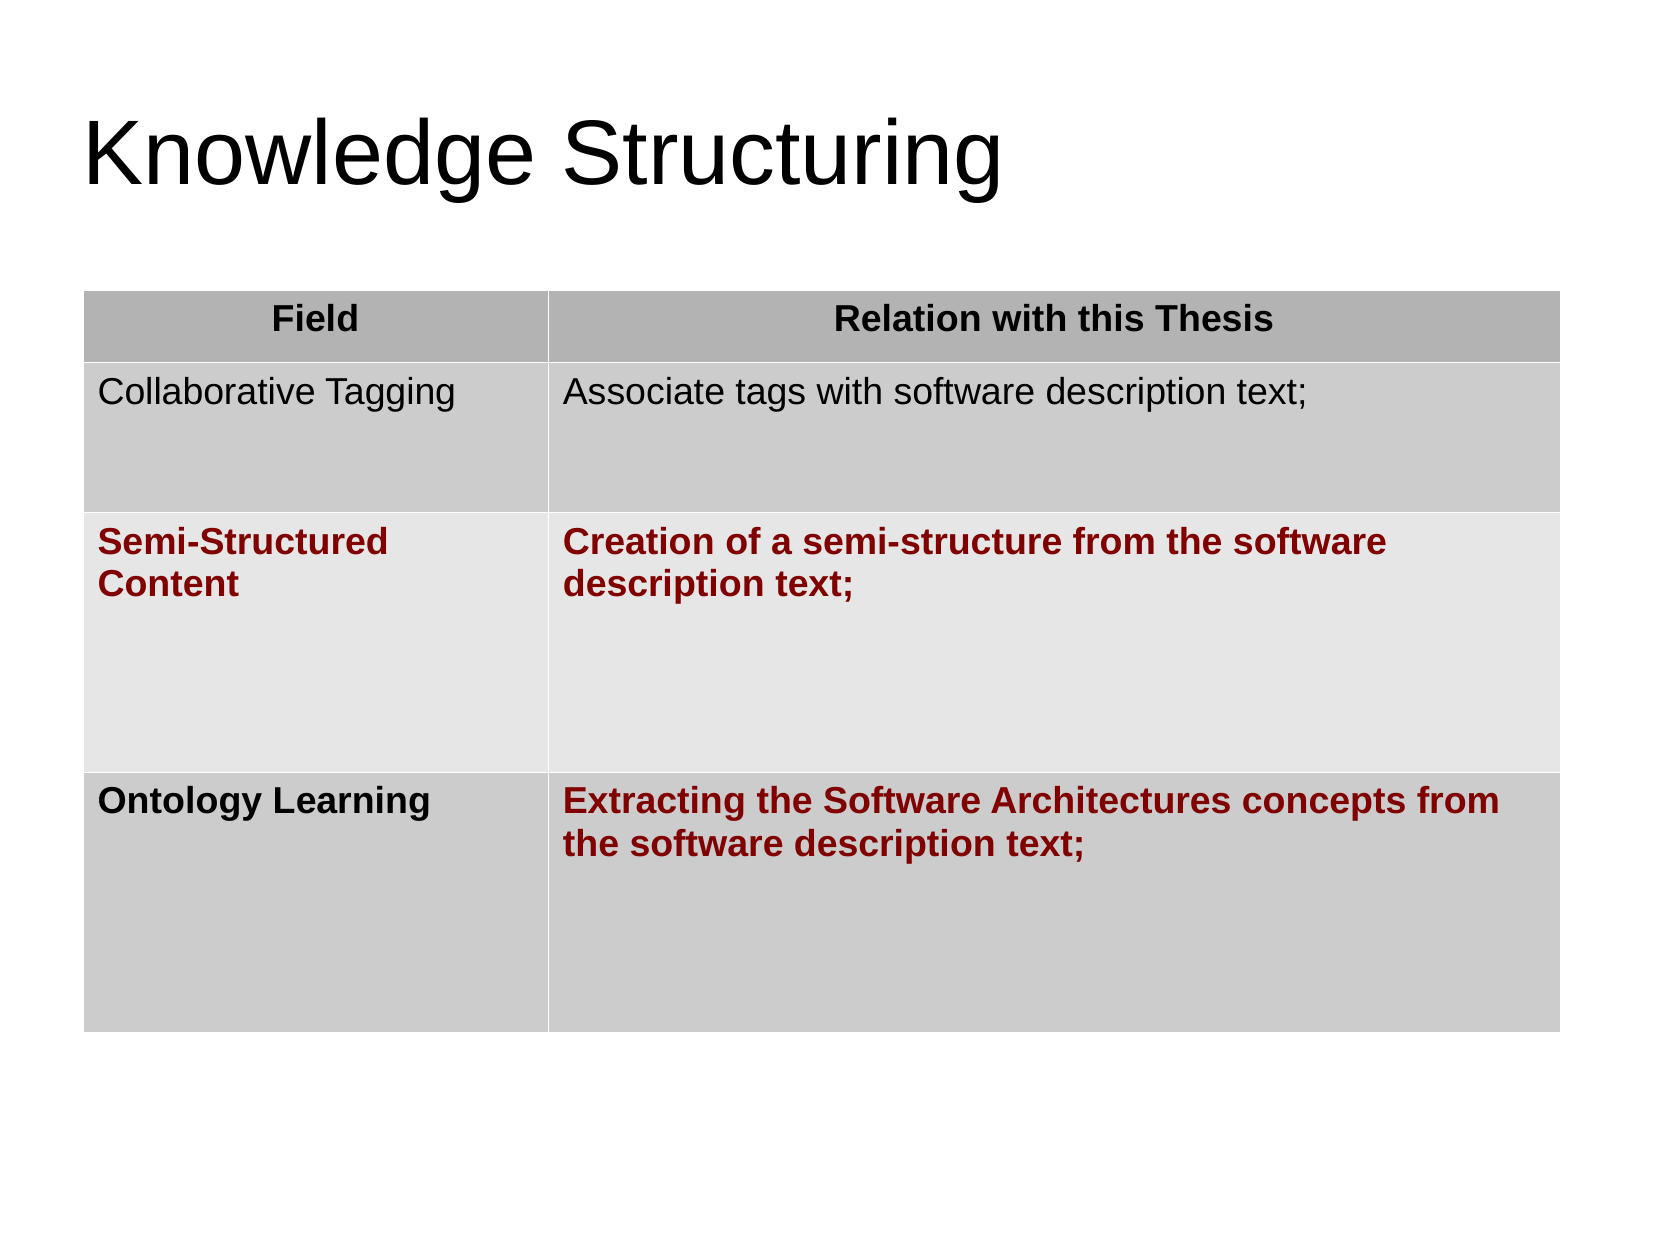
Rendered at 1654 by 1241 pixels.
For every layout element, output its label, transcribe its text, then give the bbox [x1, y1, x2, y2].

table_cell Extracting the Software Architectures concepts from the software description text; [549, 773, 1560, 1032]
table_cell Ontology Learning [84, 773, 548, 1032]
table_cell Collaborative Tagging [84, 363, 548, 512]
table_cell Semi-Structured Content [84, 513, 548, 772]
table_header Field [84, 291, 548, 362]
table_cell Associate tags with software description text; [549, 363, 1560, 512]
table_header Relation with this Thesis [549, 291, 1560, 362]
title Knowledge Structuring [82, 49, 1571, 257]
table_cell Creation of a semi-structure from the software description text; [549, 513, 1560, 772]
